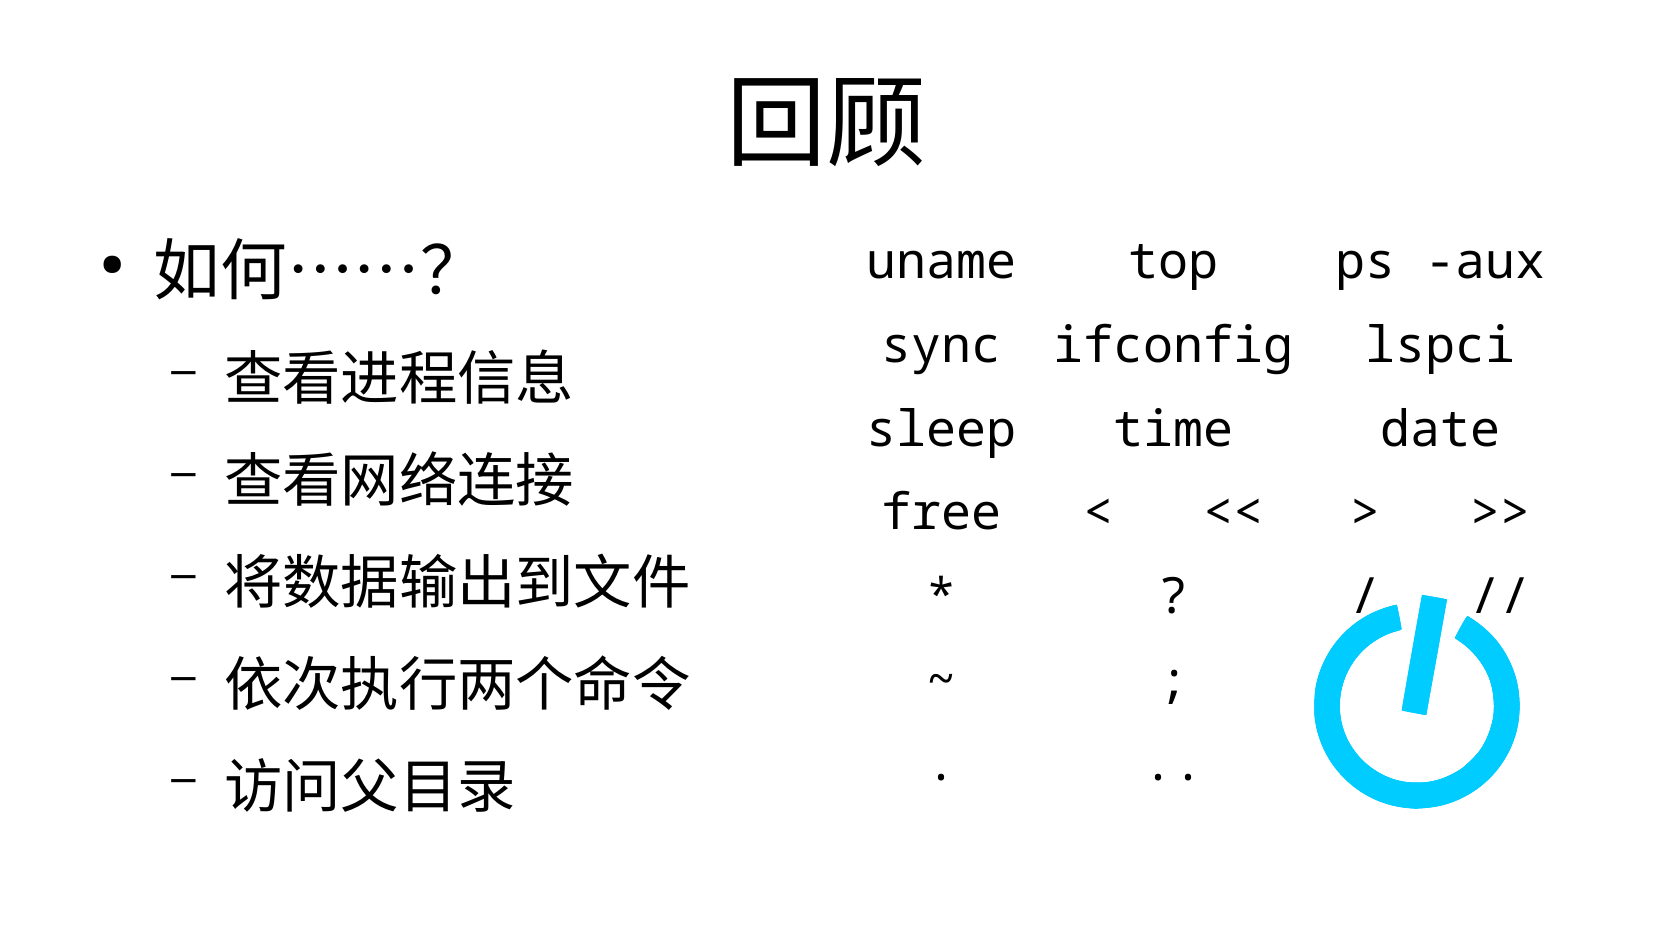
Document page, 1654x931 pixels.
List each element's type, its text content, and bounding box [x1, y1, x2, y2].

table_cell < << [1037, 469, 1309, 552]
table_header uname [845, 218, 1037, 301]
table_header top [1037, 218, 1309, 301]
table_cell free [845, 469, 1037, 552]
table_cell sleep [845, 385, 1037, 469]
table_cell time [1037, 385, 1309, 469]
table_cell ? [1037, 552, 1309, 636]
table_cell ~ [845, 636, 1037, 720]
table_cell > >> [1309, 469, 1571, 552]
table_cell ifconfig [1037, 301, 1309, 385]
table_header ps -aux [1309, 218, 1571, 301]
table_cell / // [1309, 552, 1571, 636]
table_cell . [845, 720, 1037, 803]
table_cell date [1309, 385, 1571, 469]
table_cell sync [845, 301, 1037, 385]
table_cell .. [1037, 720, 1309, 803]
table_cell lspci [1309, 301, 1571, 385]
table_cell * [845, 552, 1037, 636]
table_cell ; [1037, 636, 1309, 720]
list 如何……？ 查看进程信息 查看网络连接 将数据输出到文件 依次执行两个命令 访问父目录 [82, 217, 809, 863]
title 回顾 [82, 37, 1571, 193]
table_cell [1309, 636, 1571, 720]
table_cell [1309, 720, 1571, 803]
